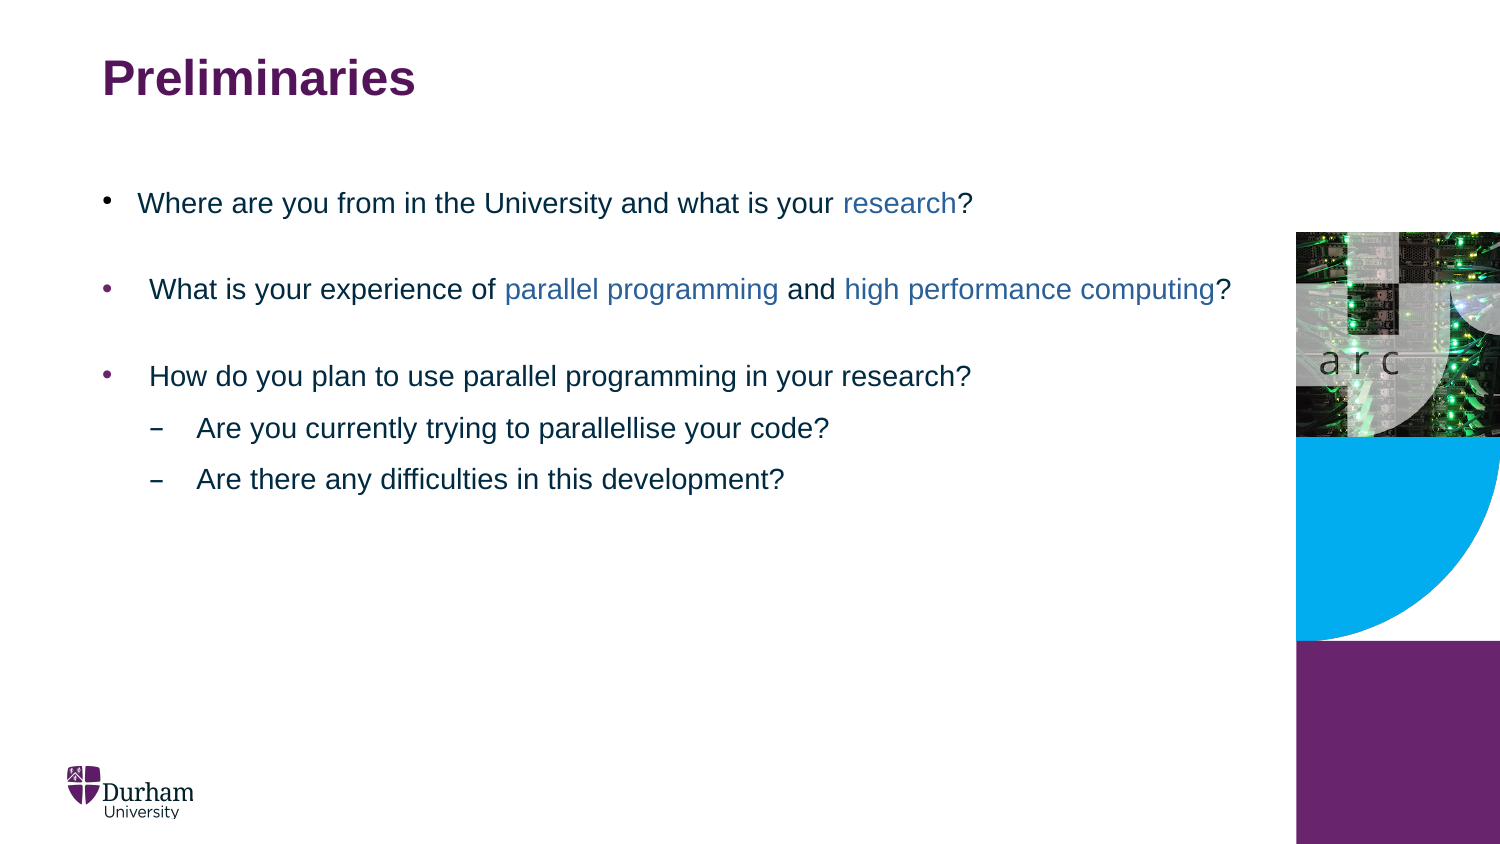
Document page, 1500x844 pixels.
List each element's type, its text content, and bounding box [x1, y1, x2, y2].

title Preliminaries [101, 45, 1399, 187]
picture [1296, 232, 1500, 436]
list Where are you from in the University and what is your research? What is your experience of parallel programming and high performance computing? How do you plan to use parallel programming in your research? Are you currently trying to parallellise your code? Are there any difficulties in this development? [101, 132, 1283, 524]
picture [1332, 467, 1500, 640]
text_box [1296, 640, 1500, 844]
picture [67, 766, 193, 819]
